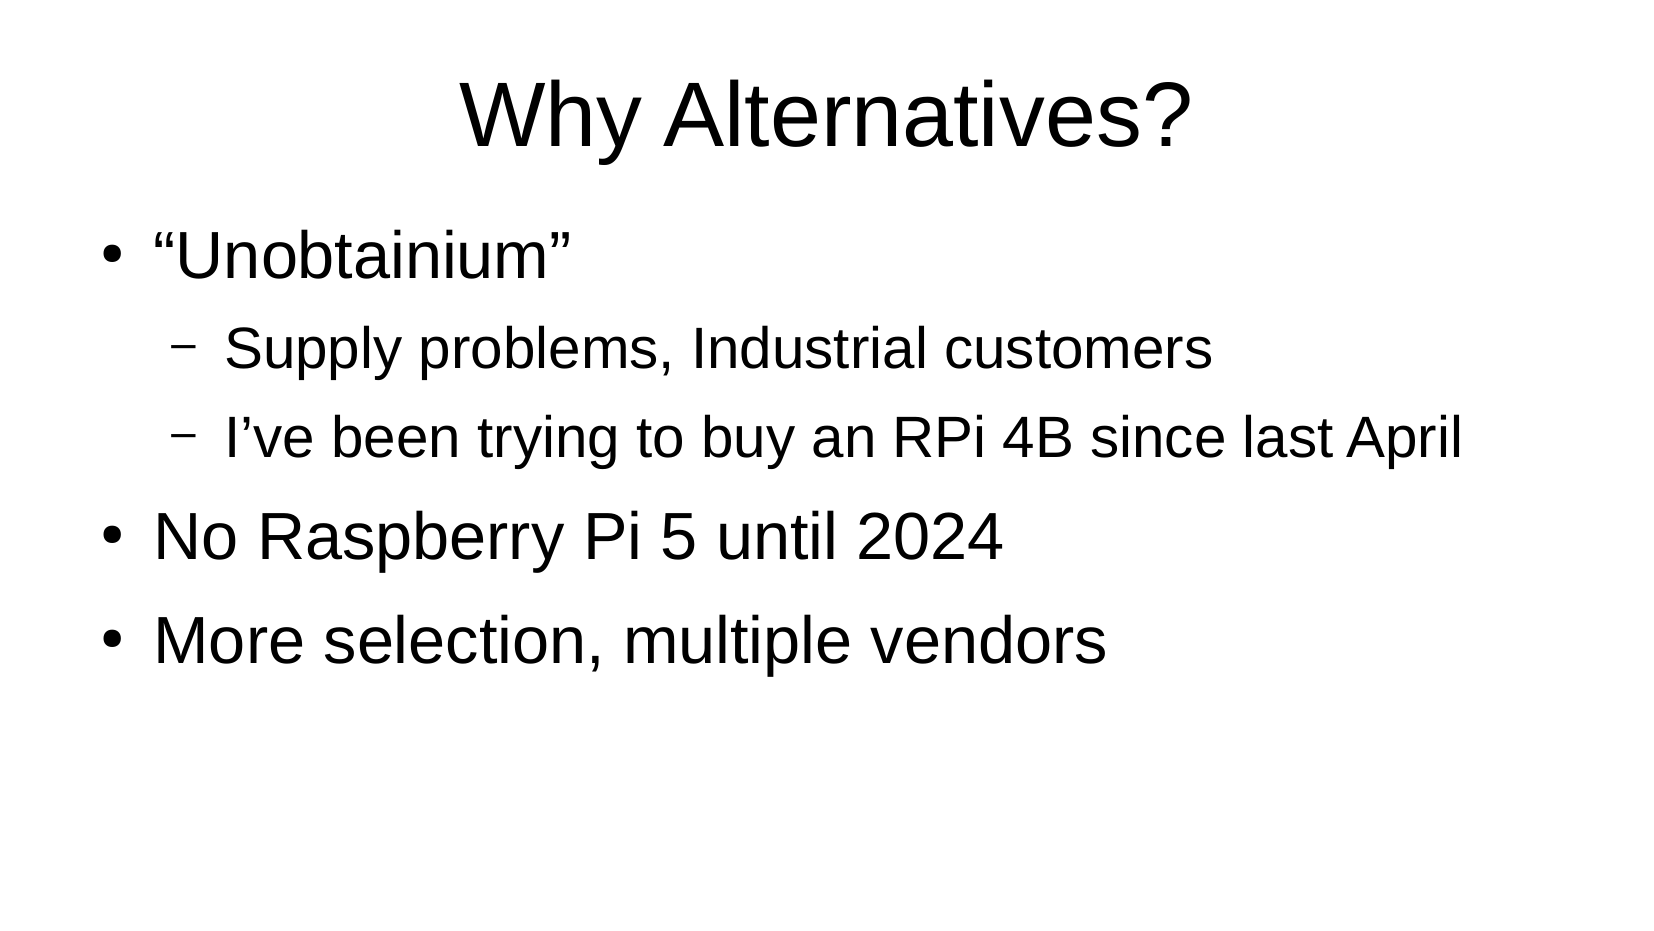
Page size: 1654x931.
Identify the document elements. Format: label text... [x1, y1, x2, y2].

title Why Alternatives? [82, 37, 1571, 193]
list “Unobtainium” Supply problems, Industrial customers I’ve been trying to buy an RPi 4B since last April No Raspberry Pi 5 until 2024 More selection, multiple vendors [82, 217, 1571, 758]
